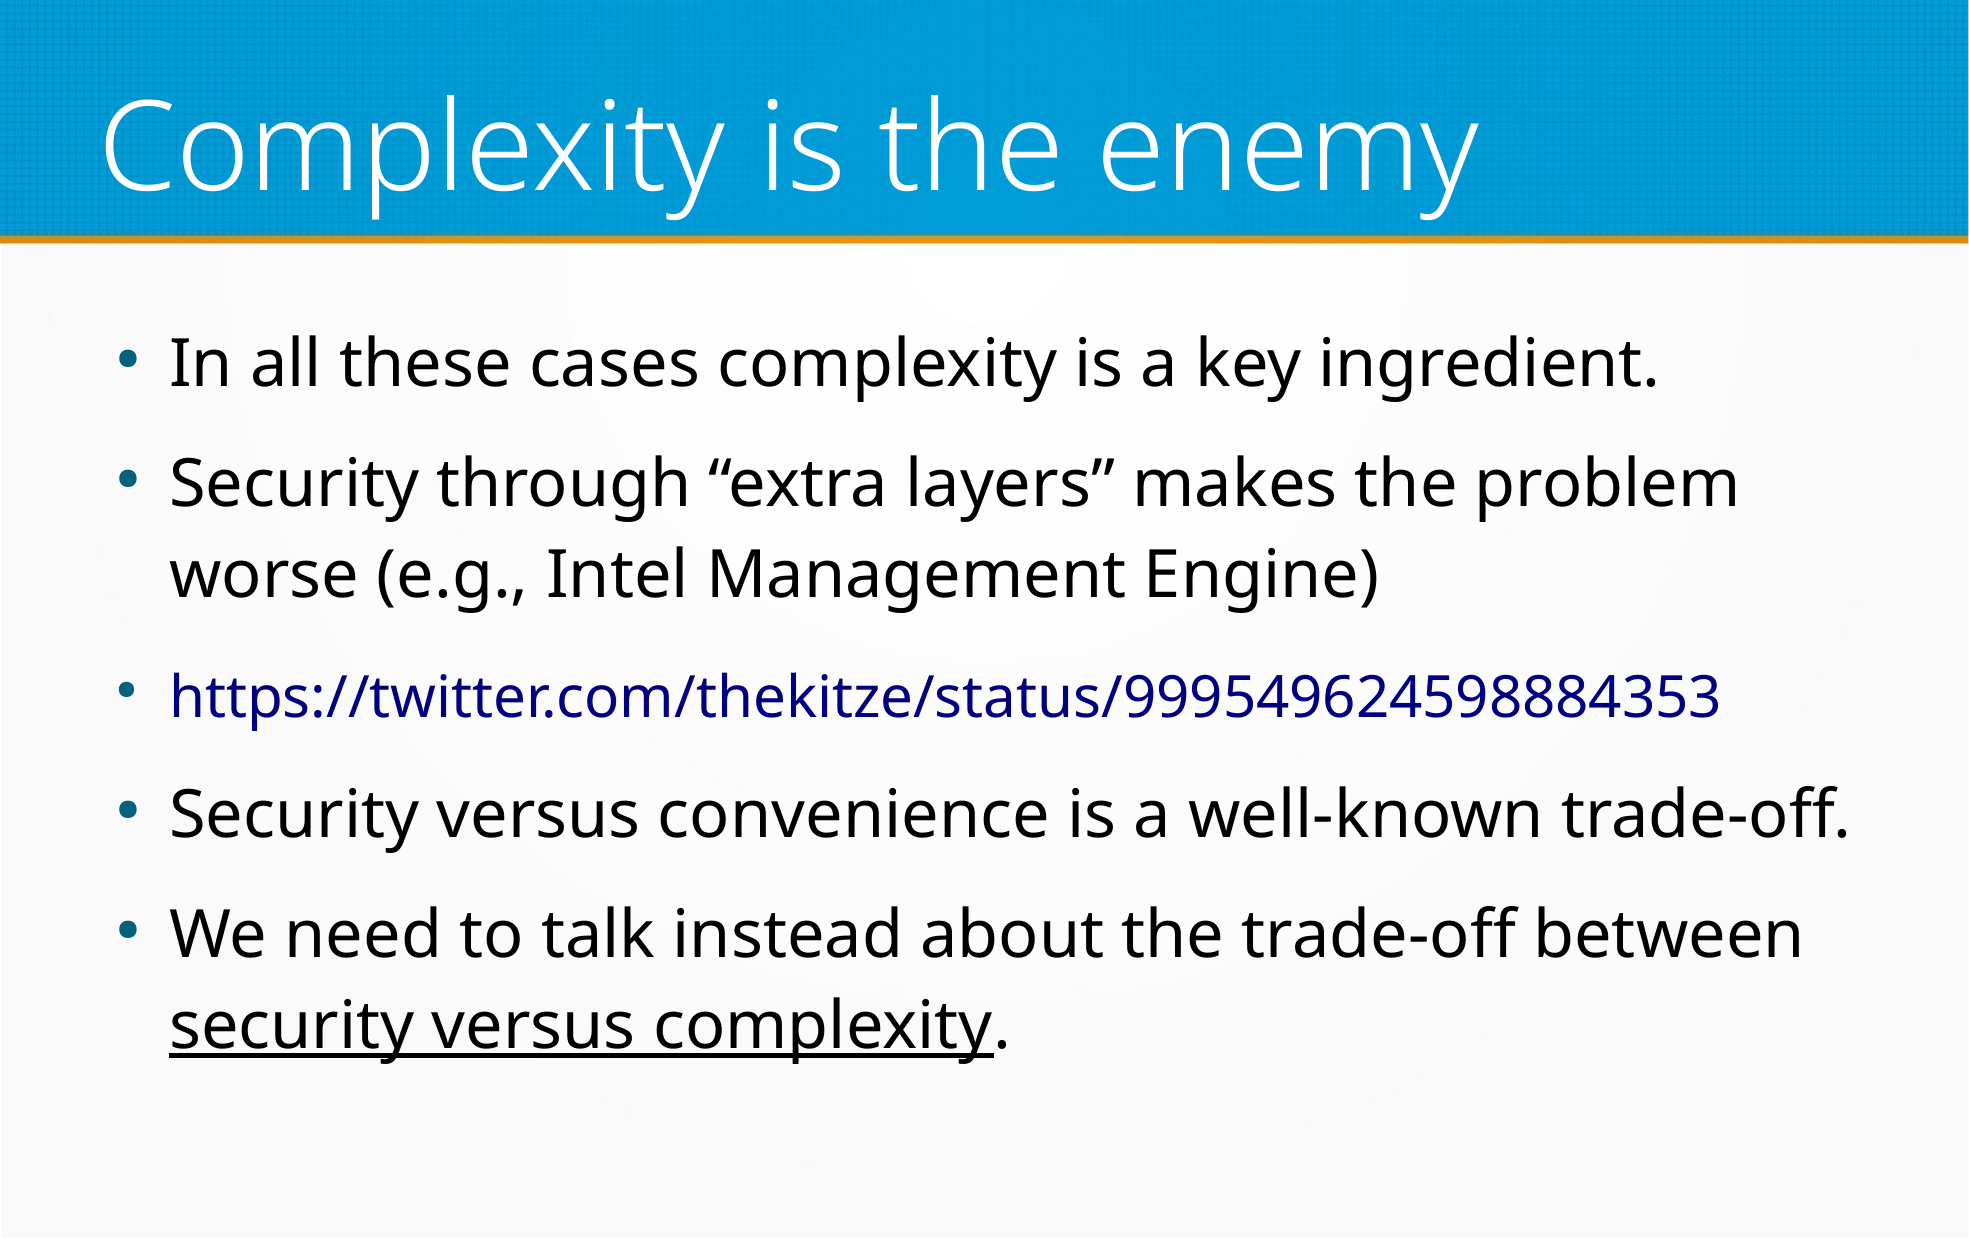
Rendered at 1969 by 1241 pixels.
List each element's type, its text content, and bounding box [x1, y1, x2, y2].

list In all these cases complexity is a key ingredient. Security through “extra layers” makes the problem worse (e.g., Intel Management Engine) https://twitter.com/thekitze/status/999549624598884353 Security versus convenience is a well-known trade-off. We need to talk instead about the trade-off between security versus complexity. [98, 315, 1861, 1081]
title Complexity is the enemy [98, 19, 1870, 227]
picture [0, 233, 1969, 1241]
